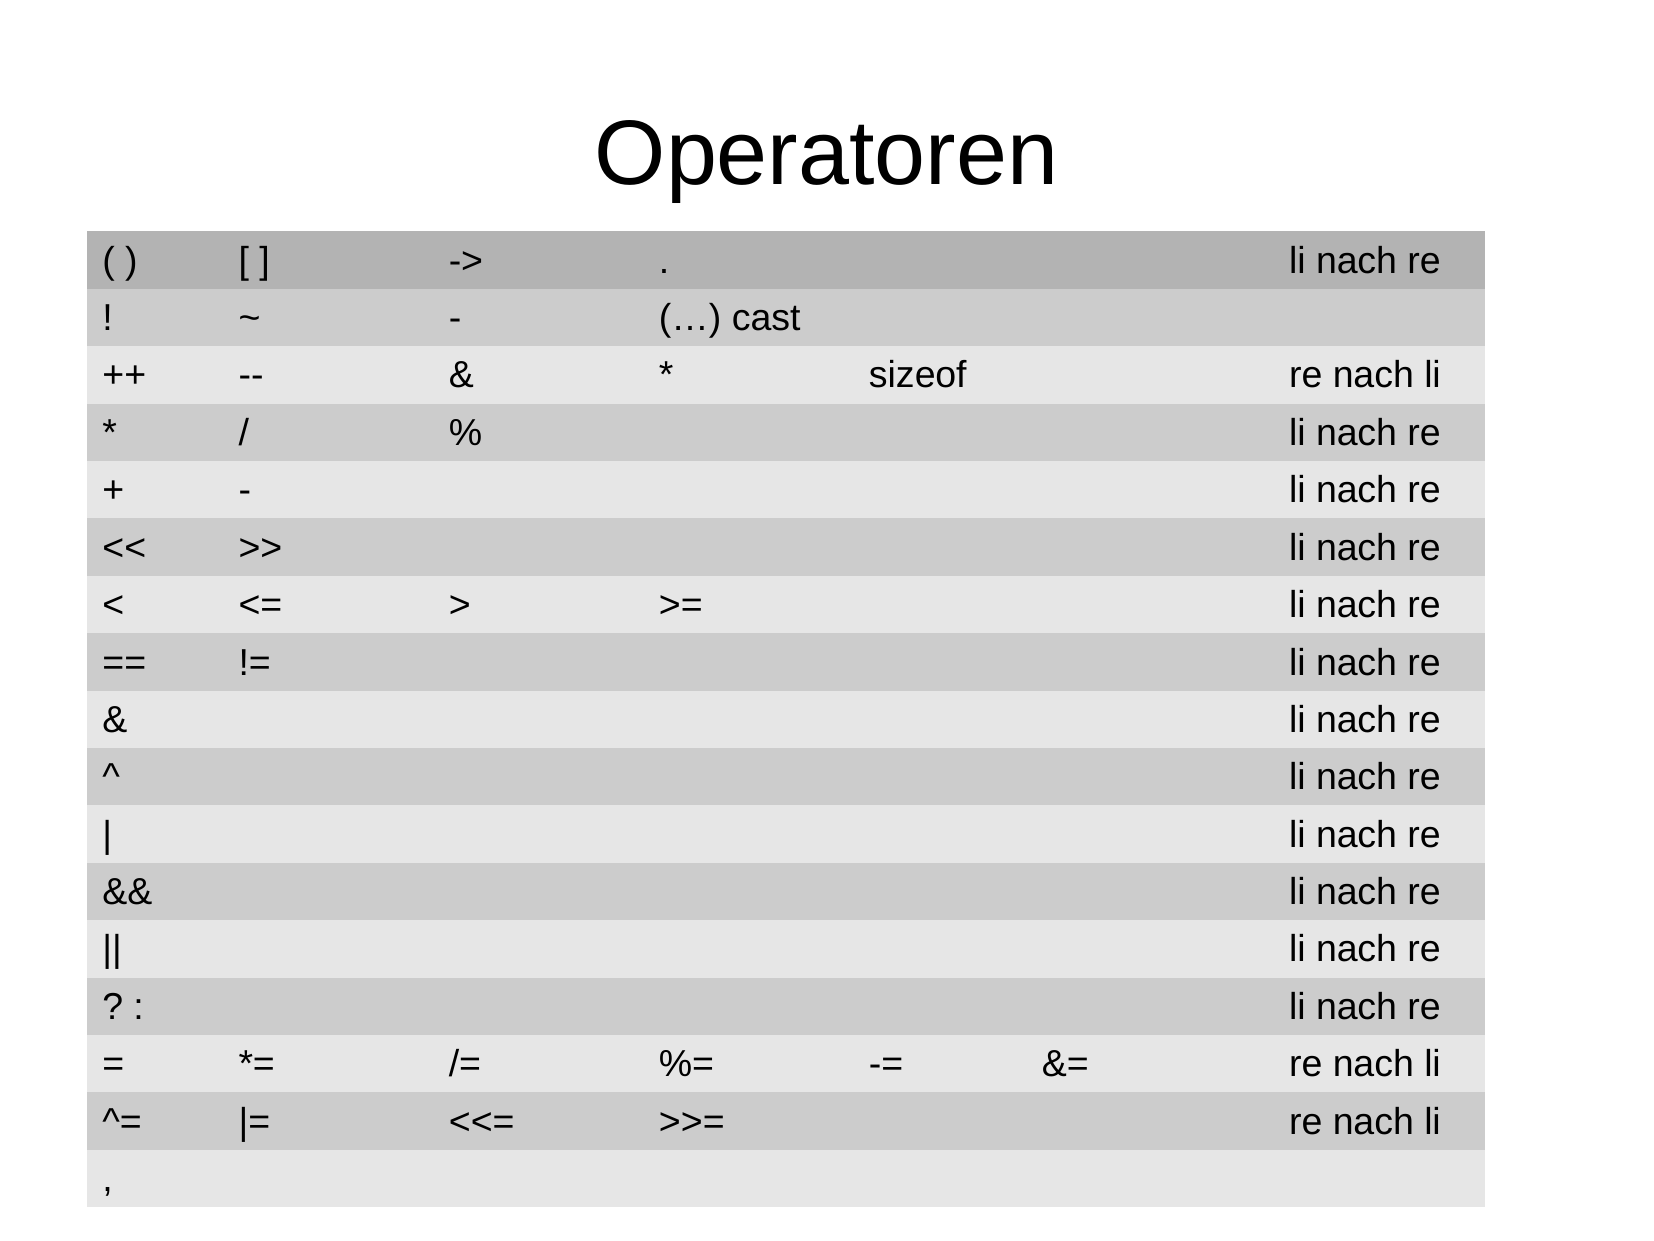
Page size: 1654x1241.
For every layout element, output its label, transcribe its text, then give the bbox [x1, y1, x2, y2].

table_cell * [87, 404, 224, 461]
table_header . [644, 231, 854, 289]
table_cell [854, 289, 1027, 346]
table_cell li nach re [1274, 404, 1485, 461]
table_cell [854, 863, 1027, 920]
table_cell , [87, 1150, 224, 1207]
table_cell & [434, 346, 644, 404]
table_cell >>= [644, 1092, 854, 1150]
table_cell [434, 920, 644, 978]
table_cell [1027, 1150, 1274, 1207]
table_cell > [434, 576, 644, 633]
table_cell li nach re [1274, 691, 1485, 748]
table_cell &= [1027, 1035, 1274, 1092]
table_cell [1027, 691, 1274, 748]
table_cell ~ [224, 289, 434, 346]
table_cell re nach li [1274, 1092, 1485, 1150]
table_cell [1027, 576, 1274, 633]
table_cell [224, 920, 434, 978]
table_header [854, 231, 1027, 289]
table_cell [434, 691, 644, 748]
table_cell [434, 863, 644, 920]
table_cell [854, 1150, 1027, 1207]
table_cell -= [854, 1035, 1027, 1092]
table_header [1027, 231, 1274, 289]
table_cell li nach re [1274, 978, 1485, 1035]
table_cell [224, 978, 434, 1035]
table_cell li nach re [1274, 461, 1485, 518]
table_cell [1027, 461, 1274, 518]
table_cell li nach re [1274, 863, 1485, 920]
table_cell ^ [87, 748, 224, 805]
table_cell li nach re [1274, 748, 1485, 805]
table_cell [434, 805, 644, 863]
table_cell [434, 978, 644, 1035]
table_cell ++ [87, 346, 224, 404]
table_cell [434, 748, 644, 805]
table_cell [1027, 920, 1274, 978]
table_cell = [87, 1035, 224, 1092]
table_cell % [434, 404, 644, 461]
table_header ( ) [87, 231, 224, 289]
table_cell [644, 863, 854, 920]
table_cell - [224, 461, 434, 518]
table_cell ^= [87, 1092, 224, 1150]
table_cell [1027, 346, 1274, 404]
table_cell [1027, 289, 1274, 346]
table_cell re nach li [1274, 346, 1485, 404]
table_cell [644, 805, 854, 863]
table_cell [1027, 404, 1274, 461]
table_cell && [87, 863, 224, 920]
table_cell (…) cast [644, 289, 854, 346]
table_cell [854, 404, 1027, 461]
table_cell << [87, 518, 224, 576]
table_cell [644, 404, 854, 461]
table_cell [854, 461, 1027, 518]
table_cell ? : [87, 978, 224, 1035]
table_cell [644, 1150, 854, 1207]
table_cell [1274, 1150, 1485, 1207]
table_cell li nach re [1274, 920, 1485, 978]
table_cell *= [224, 1035, 434, 1092]
table_cell [644, 633, 854, 691]
table_cell >= [644, 576, 854, 633]
table_cell li nach re [1274, 576, 1485, 633]
table_cell [224, 748, 434, 805]
table_cell [854, 1092, 1027, 1150]
table_cell [854, 805, 1027, 863]
table_cell [1027, 978, 1274, 1035]
table_cell - [434, 289, 644, 346]
table_cell [434, 1150, 644, 1207]
table_cell * [644, 346, 854, 404]
table_header li nach re [1274, 231, 1485, 289]
table_cell [1027, 748, 1274, 805]
table_cell < [87, 576, 224, 633]
table_cell [1027, 633, 1274, 691]
table_cell [224, 805, 434, 863]
table_cell li nach re [1274, 518, 1485, 576]
table_cell [854, 748, 1027, 805]
table_header [ ] [224, 231, 434, 289]
table_cell [644, 978, 854, 1035]
table_cell [854, 518, 1027, 576]
table_cell [224, 863, 434, 920]
table_cell | [87, 805, 224, 863]
table_cell & [87, 691, 224, 748]
title Operatoren [82, 49, 1571, 257]
table_cell [854, 576, 1027, 633]
table_cell [224, 691, 434, 748]
table_cell [854, 691, 1027, 748]
table_cell li nach re [1274, 805, 1485, 863]
table_cell [854, 978, 1027, 1035]
table_cell [1027, 805, 1274, 863]
table_cell != [224, 633, 434, 691]
table_cell [434, 518, 644, 576]
table_cell + [87, 461, 224, 518]
table_cell == [87, 633, 224, 691]
table_cell [1027, 1092, 1274, 1150]
table_cell [1027, 863, 1274, 920]
table_header -> [434, 231, 644, 289]
table_cell [644, 748, 854, 805]
table_cell ! [87, 289, 224, 346]
table_cell [224, 1150, 434, 1207]
table_cell [434, 461, 644, 518]
table_cell [1274, 289, 1485, 346]
table_cell %= [644, 1035, 854, 1092]
table_cell [1027, 518, 1274, 576]
table_cell [854, 920, 1027, 978]
table_cell <<= [434, 1092, 644, 1150]
table_cell sizeof [854, 346, 1027, 404]
table_cell <= [224, 576, 434, 633]
table_cell [644, 518, 854, 576]
table_cell |= [224, 1092, 434, 1150]
table_cell >> [224, 518, 434, 576]
table_cell [644, 920, 854, 978]
table_cell li nach re [1274, 633, 1485, 691]
table_cell [644, 691, 854, 748]
table_cell re nach li [1274, 1035, 1485, 1092]
table_cell / [224, 404, 434, 461]
table_cell /= [434, 1035, 644, 1092]
table_cell [854, 633, 1027, 691]
table_cell [434, 633, 644, 691]
table_cell [644, 461, 854, 518]
table_cell || [87, 920, 224, 978]
table_cell -- [224, 346, 434, 404]
